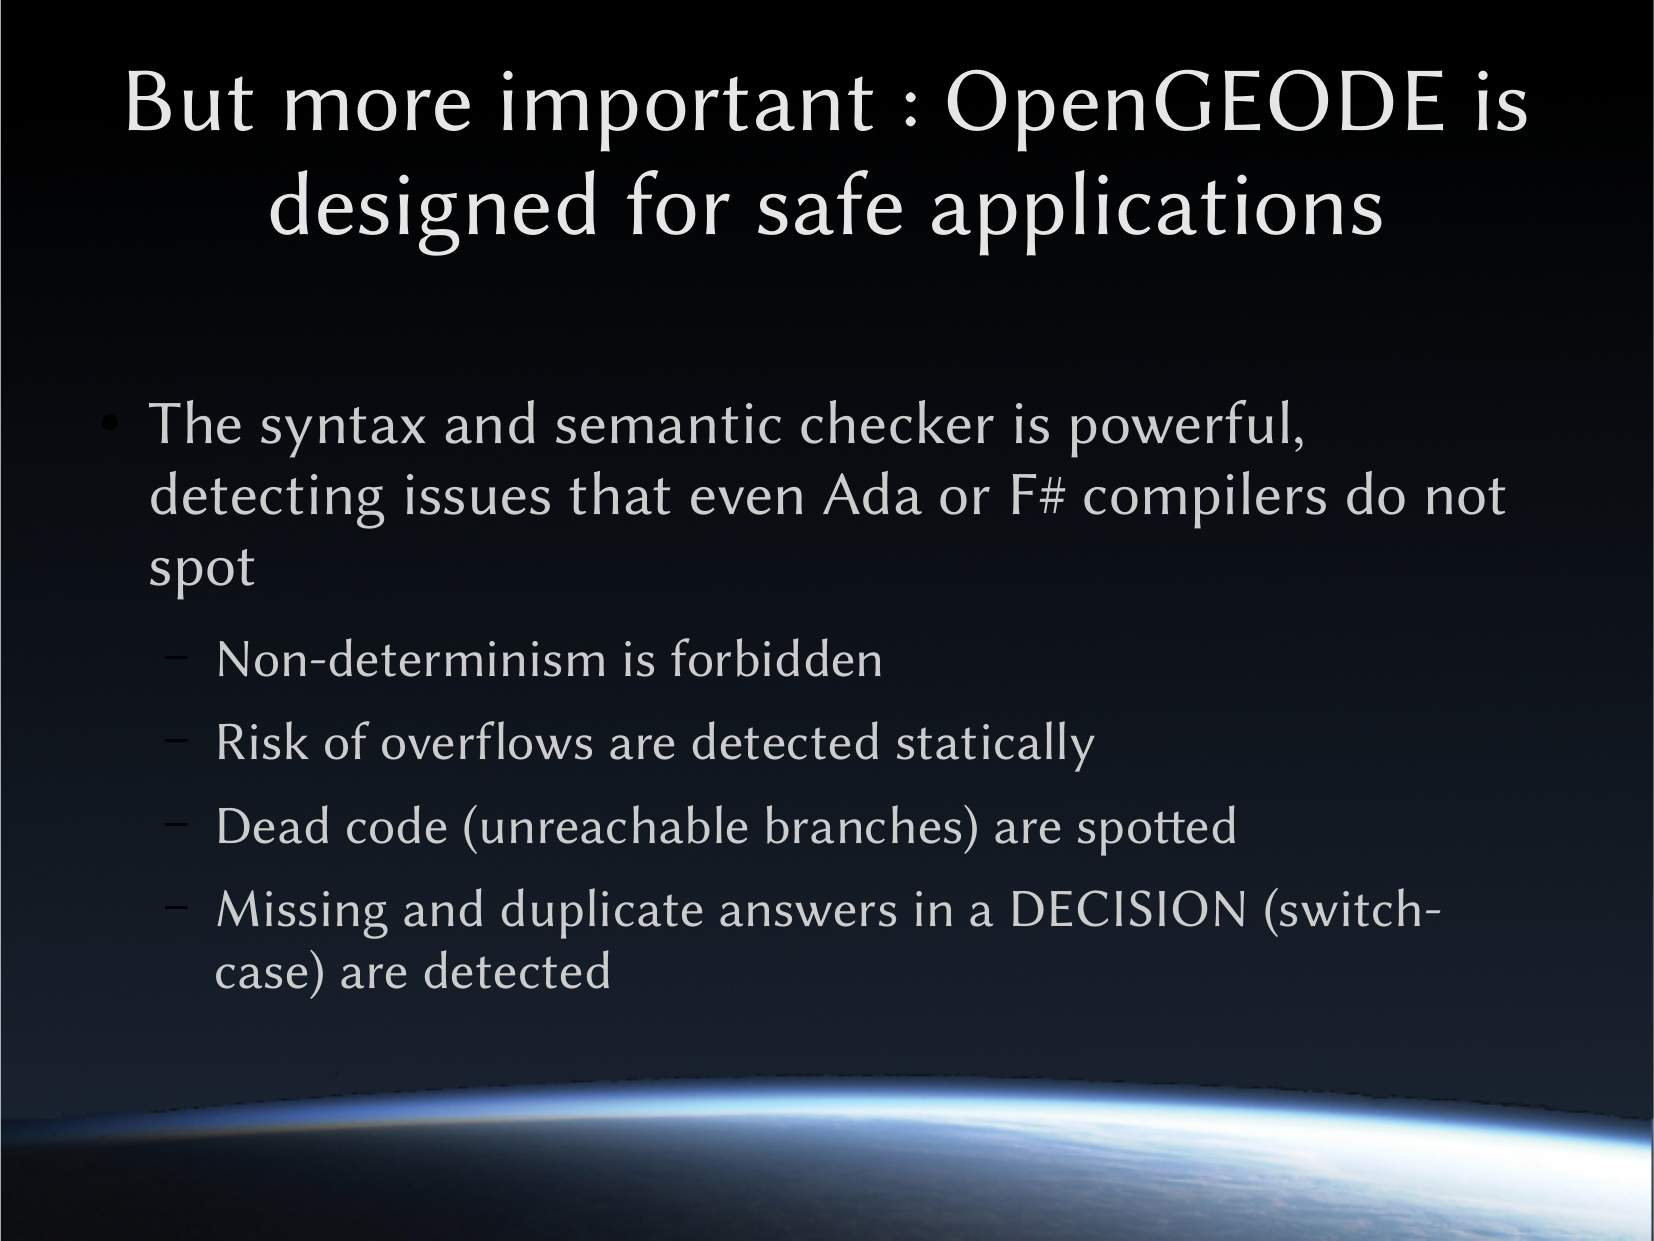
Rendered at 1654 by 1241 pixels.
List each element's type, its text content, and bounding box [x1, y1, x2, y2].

picture [0, 0, 1654, 1241]
title But more important : OpenGEODE is designed for safe applications [82, 47, 1571, 259]
list The syntax and semantic checker is powerful, detecting issues that even Ada or F# compilers do not spot Non-determinism is forbidden Risk of overflows are detected statically Dead code (unreachable branches) are spotted Missing and duplicate answers in a DECISION (switch-case) are detected [82, 290, 1538, 1010]
